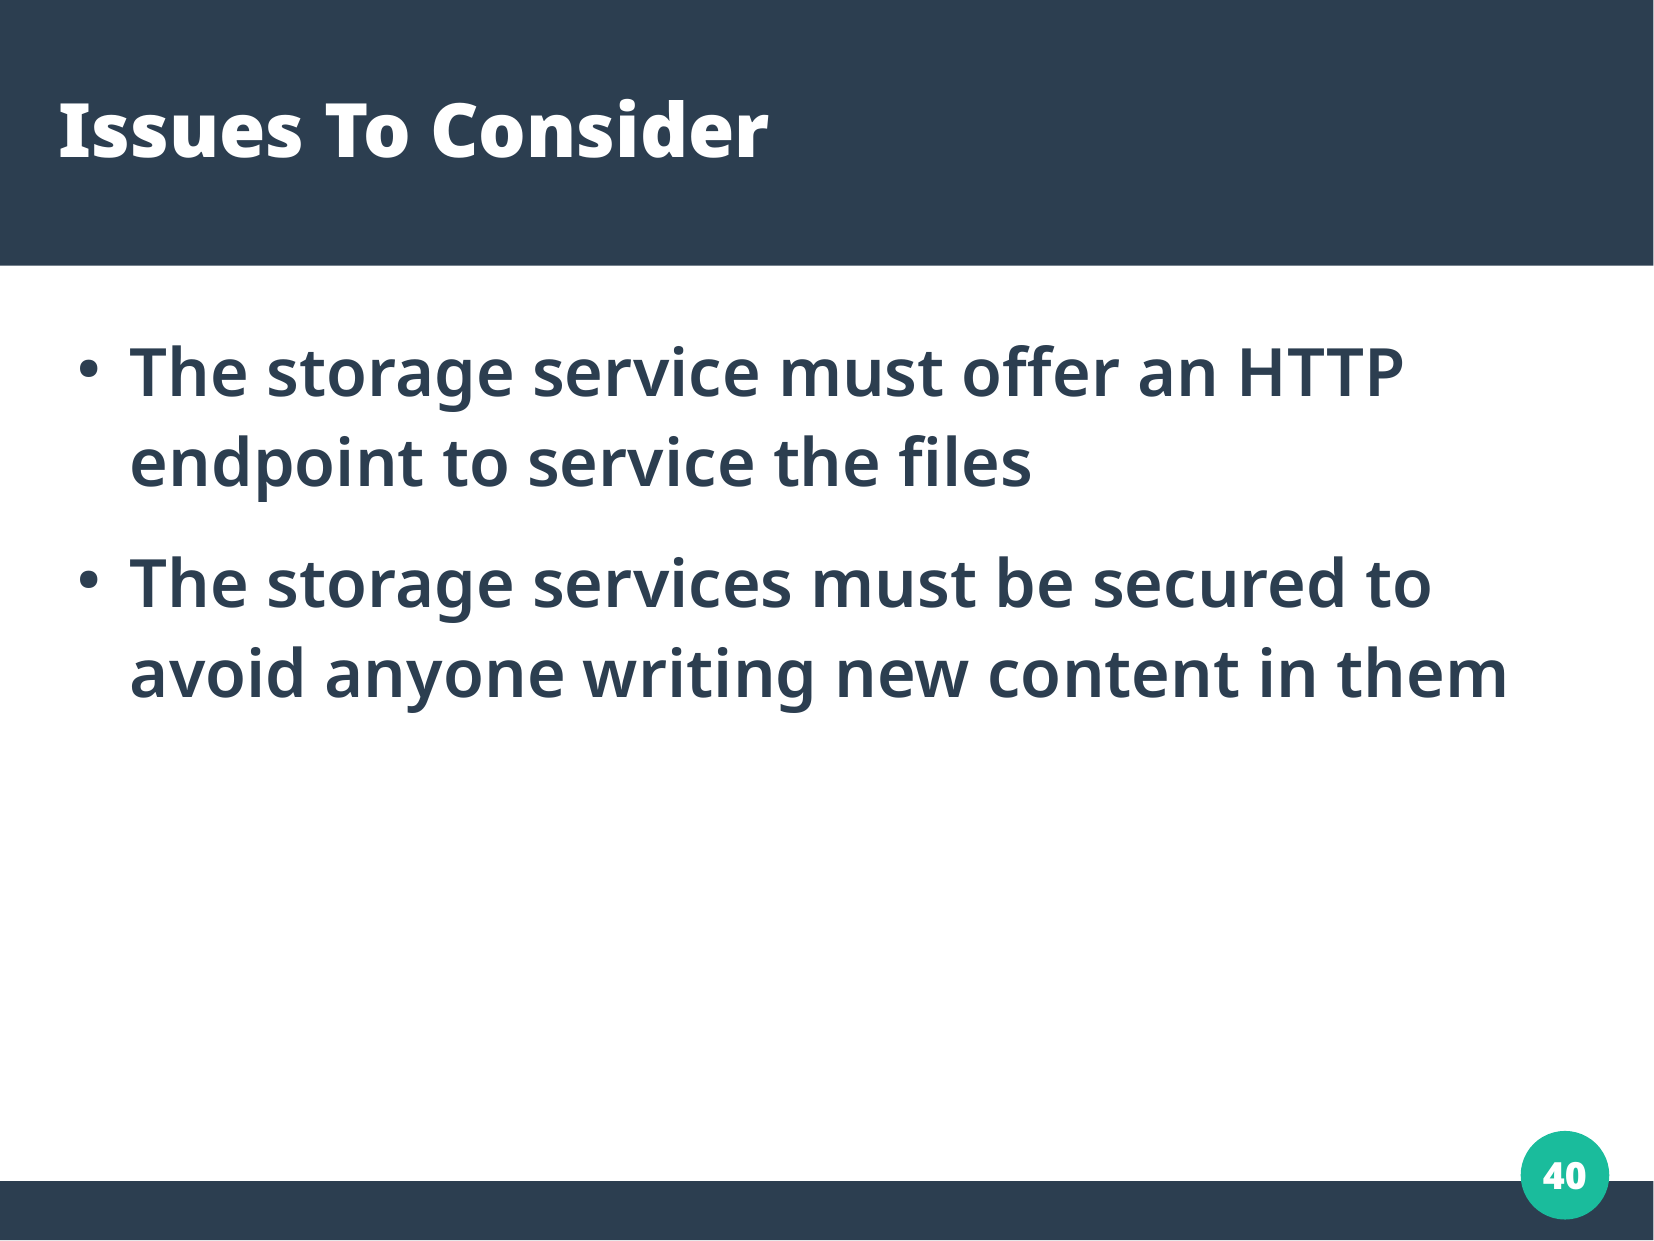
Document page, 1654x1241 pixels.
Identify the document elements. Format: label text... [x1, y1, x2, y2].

title Issues To Consider [59, 49, 1595, 207]
list The storage service must offer an HTTP endpoint to service the files The storage services must be secured to avoid anyone writing new content in them [59, 324, 1595, 1152]
